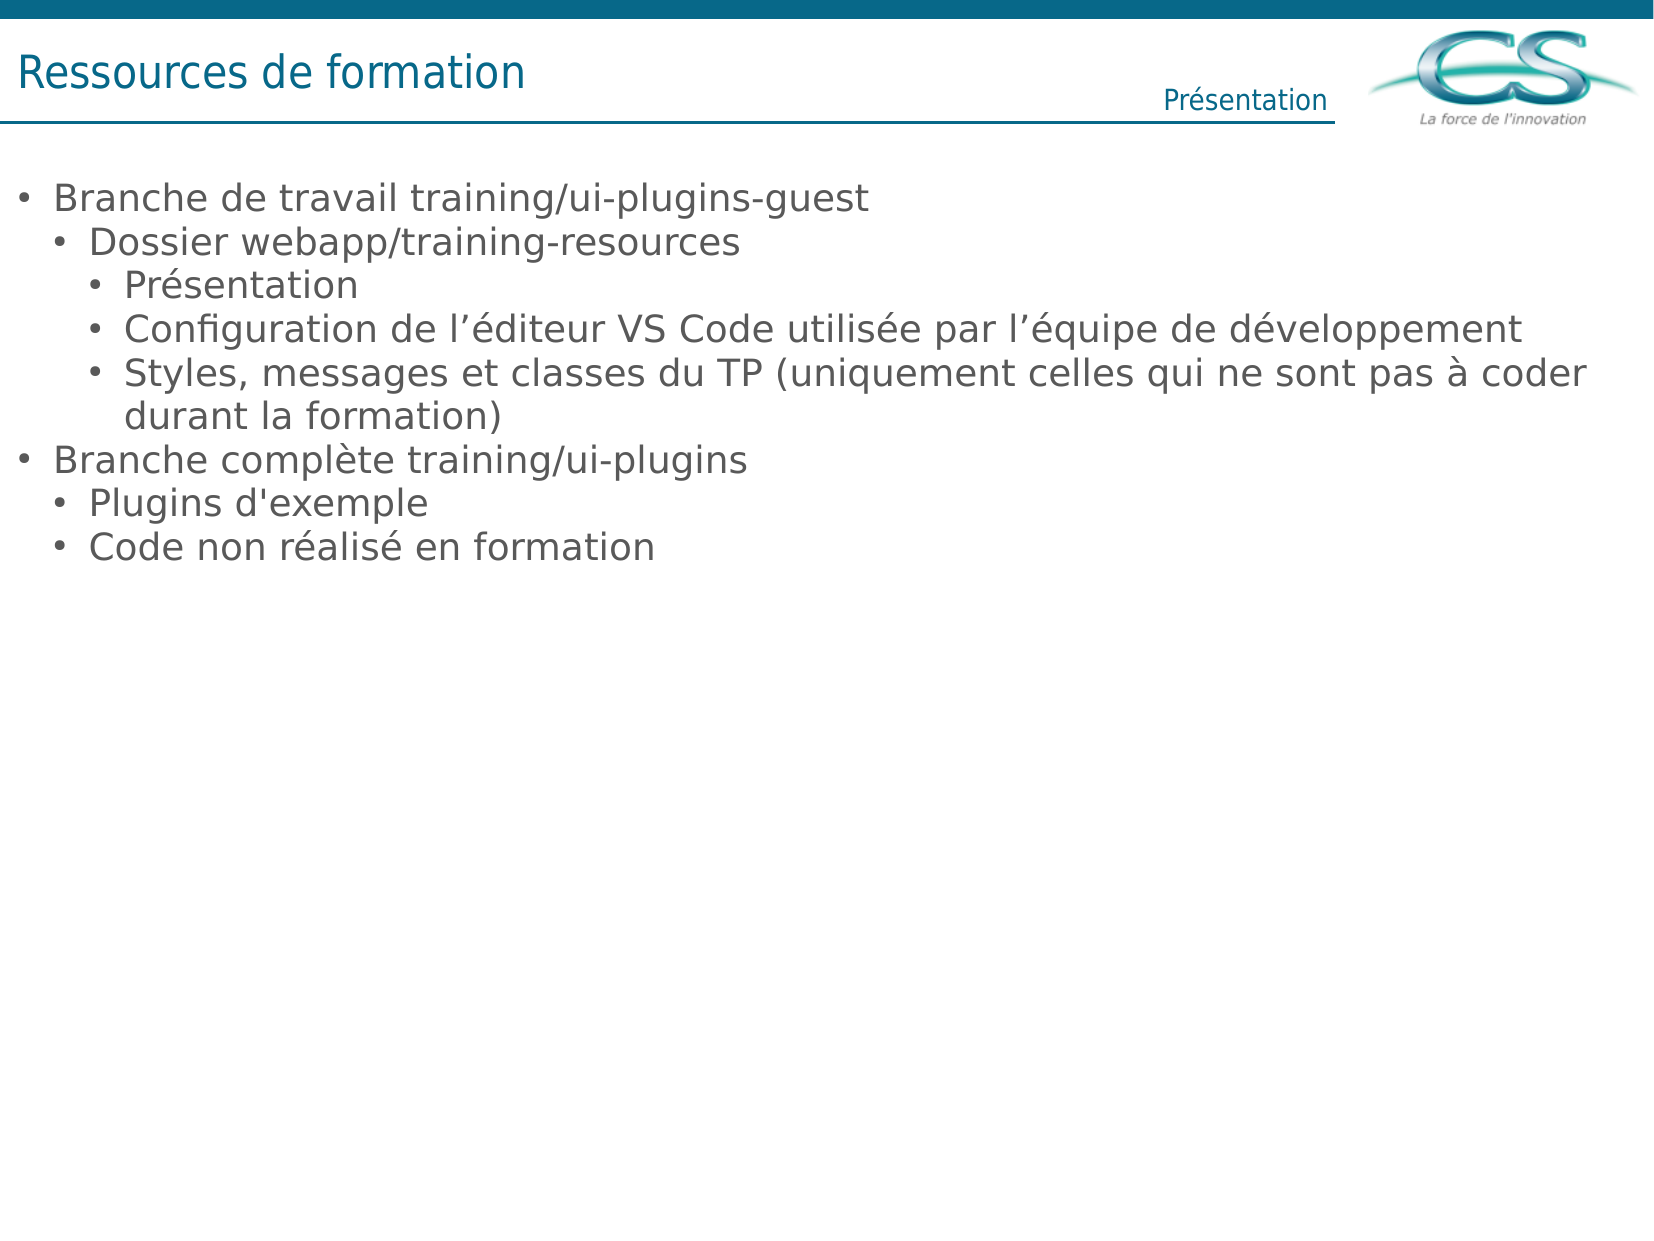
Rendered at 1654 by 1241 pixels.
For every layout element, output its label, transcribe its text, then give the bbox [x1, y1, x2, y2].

title Ressources de formation [17, 46, 1368, 106]
picture [1368, 28, 1642, 128]
text_box Présentation [1151, 70, 1347, 129]
subtitle Branche de travail training/ui-plugins-guest Dossier webapp/training-resources Présentation Configuration de l’éditeur VS Code utilisée par l’équipe de développement Styles, messages et classes du TP (uniquement celles qui ne sont pas à coder durant la formation) Branche complète training/ui-plugins Plugins d'exemple Code non réalisé en formation [17, 177, 1630, 1217]
